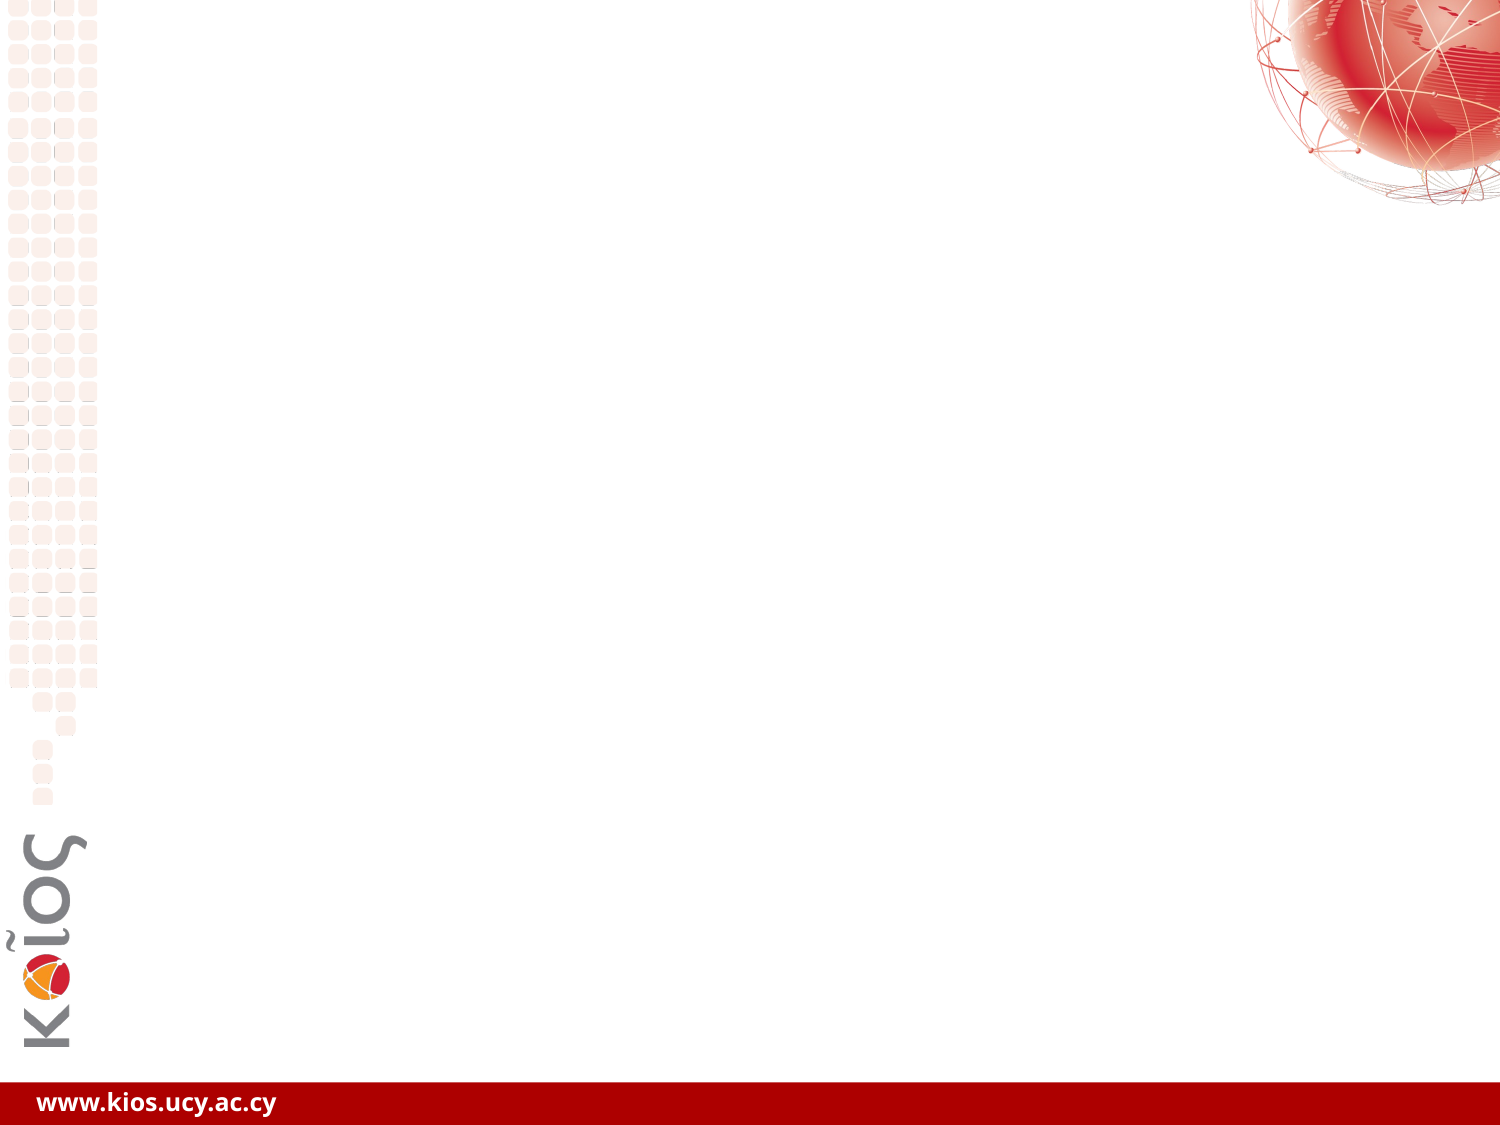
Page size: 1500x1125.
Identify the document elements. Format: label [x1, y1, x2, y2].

picture [6, 835, 87, 1047]
picture [1233, 0, 1500, 225]
